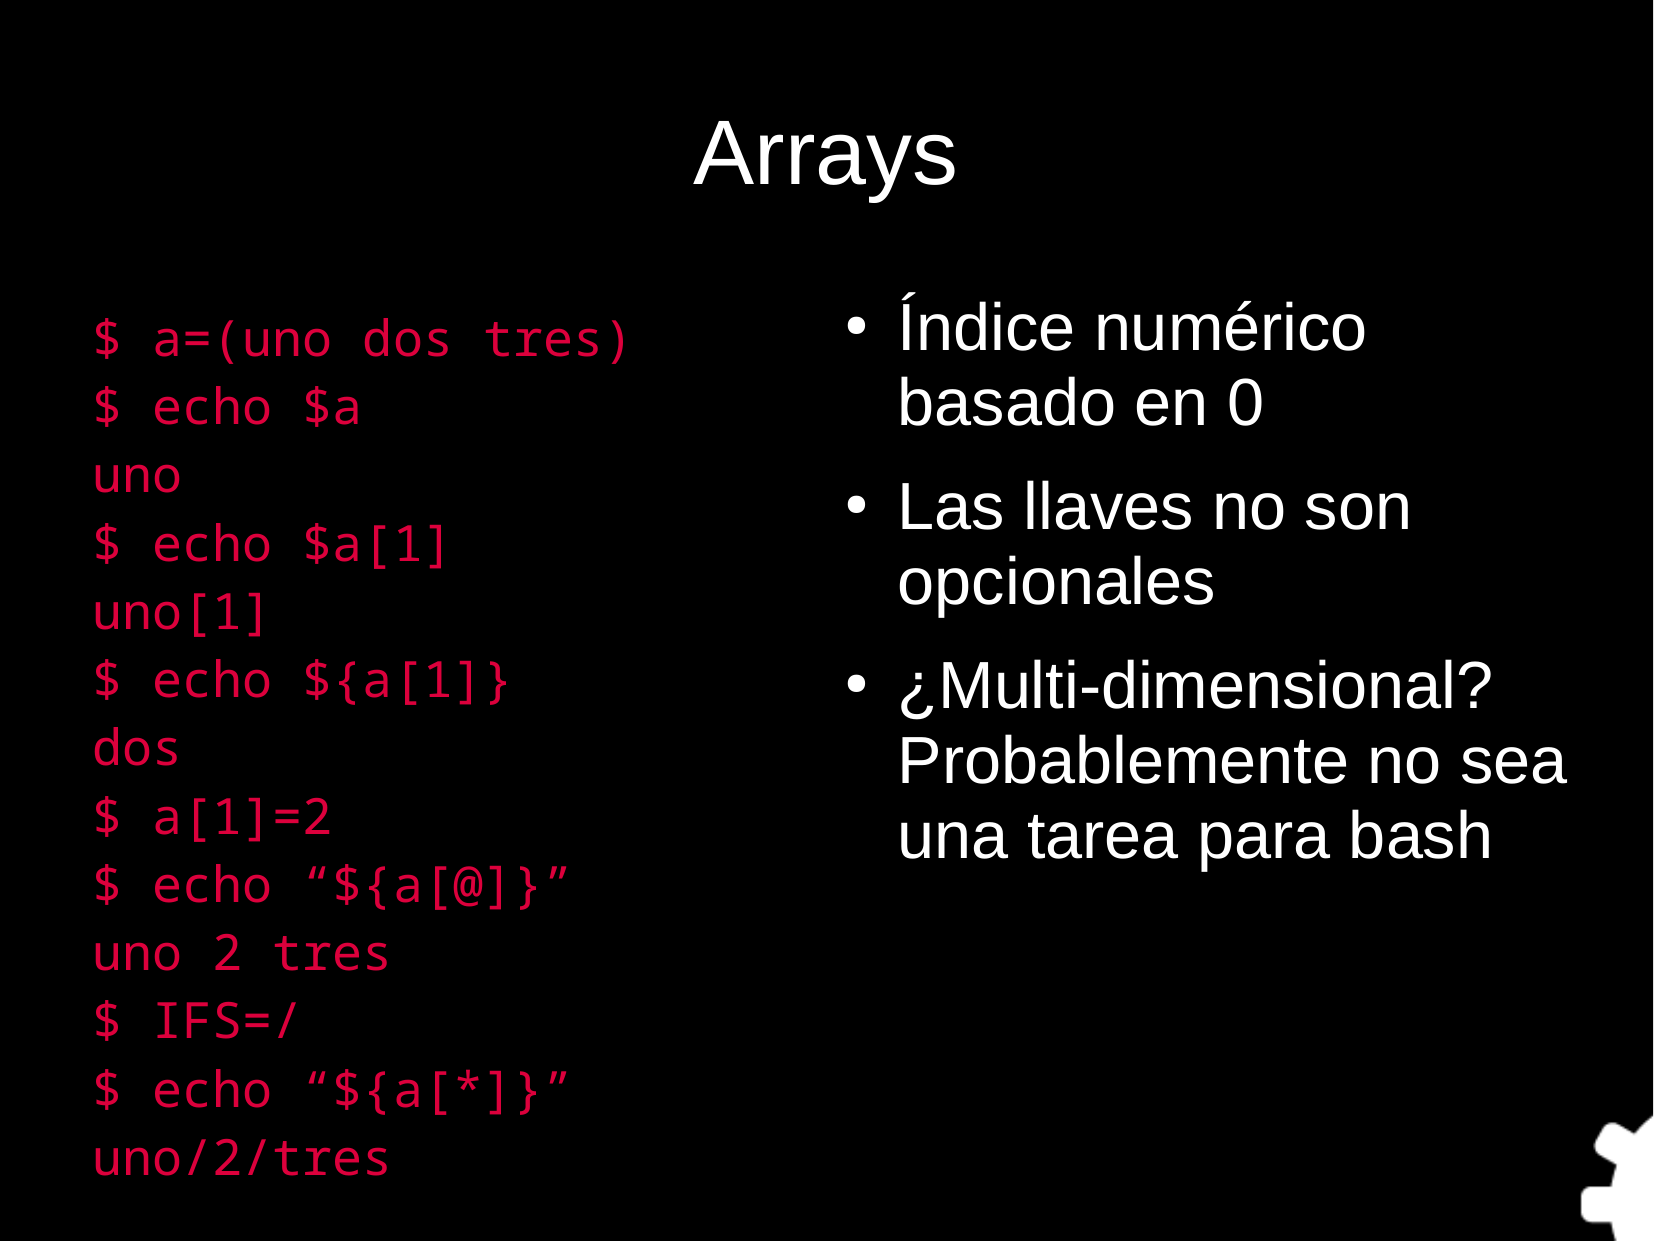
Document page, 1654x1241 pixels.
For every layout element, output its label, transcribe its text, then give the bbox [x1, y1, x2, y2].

text_box $ a=(uno dos tres) $ echo $a uno $ echo $a[1] uno[1] $ echo ${a[1]} dos $ a[1]=2 $ echo “${a[@]}” uno 2 tres $ IFS=/ $ echo “${a[*]}” uno/2/tres [78, 295, 808, 1123]
picture [0, 0, 1654, 1241]
title Arrays [82, 49, 1571, 257]
list Índice numérico basado en 0 Las llaves no son opcionales ¿Multi-dimensional? Probablemente no sea una tarea para bash [826, 290, 1571, 1109]
